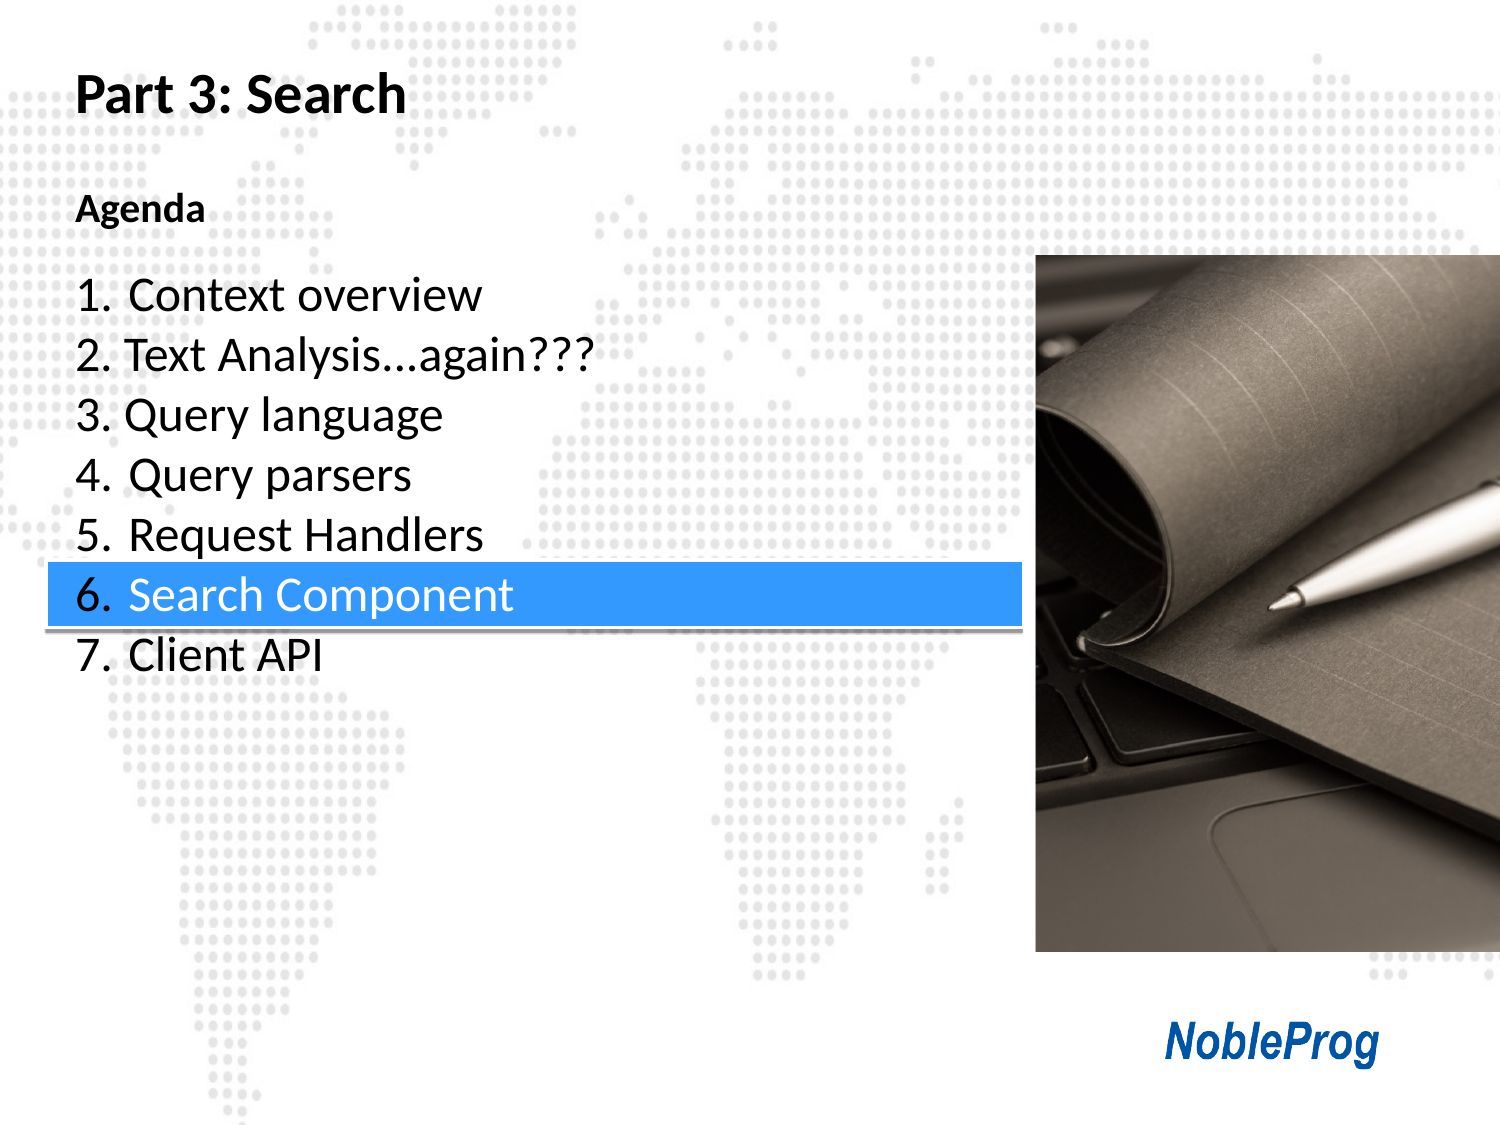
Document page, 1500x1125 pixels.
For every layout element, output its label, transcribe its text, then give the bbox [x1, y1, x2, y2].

text_box Context overview Text Analysis...again??? Query language Query parsers Request Handlers Search Component Client API [75, 261, 1425, 958]
text_box Agenda [75, 180, 1425, 231]
text_box Part 3: Search [75, 55, 1425, 127]
picture [0, 0, 1500, 1125]
text_box [46, 559, 75, 628]
